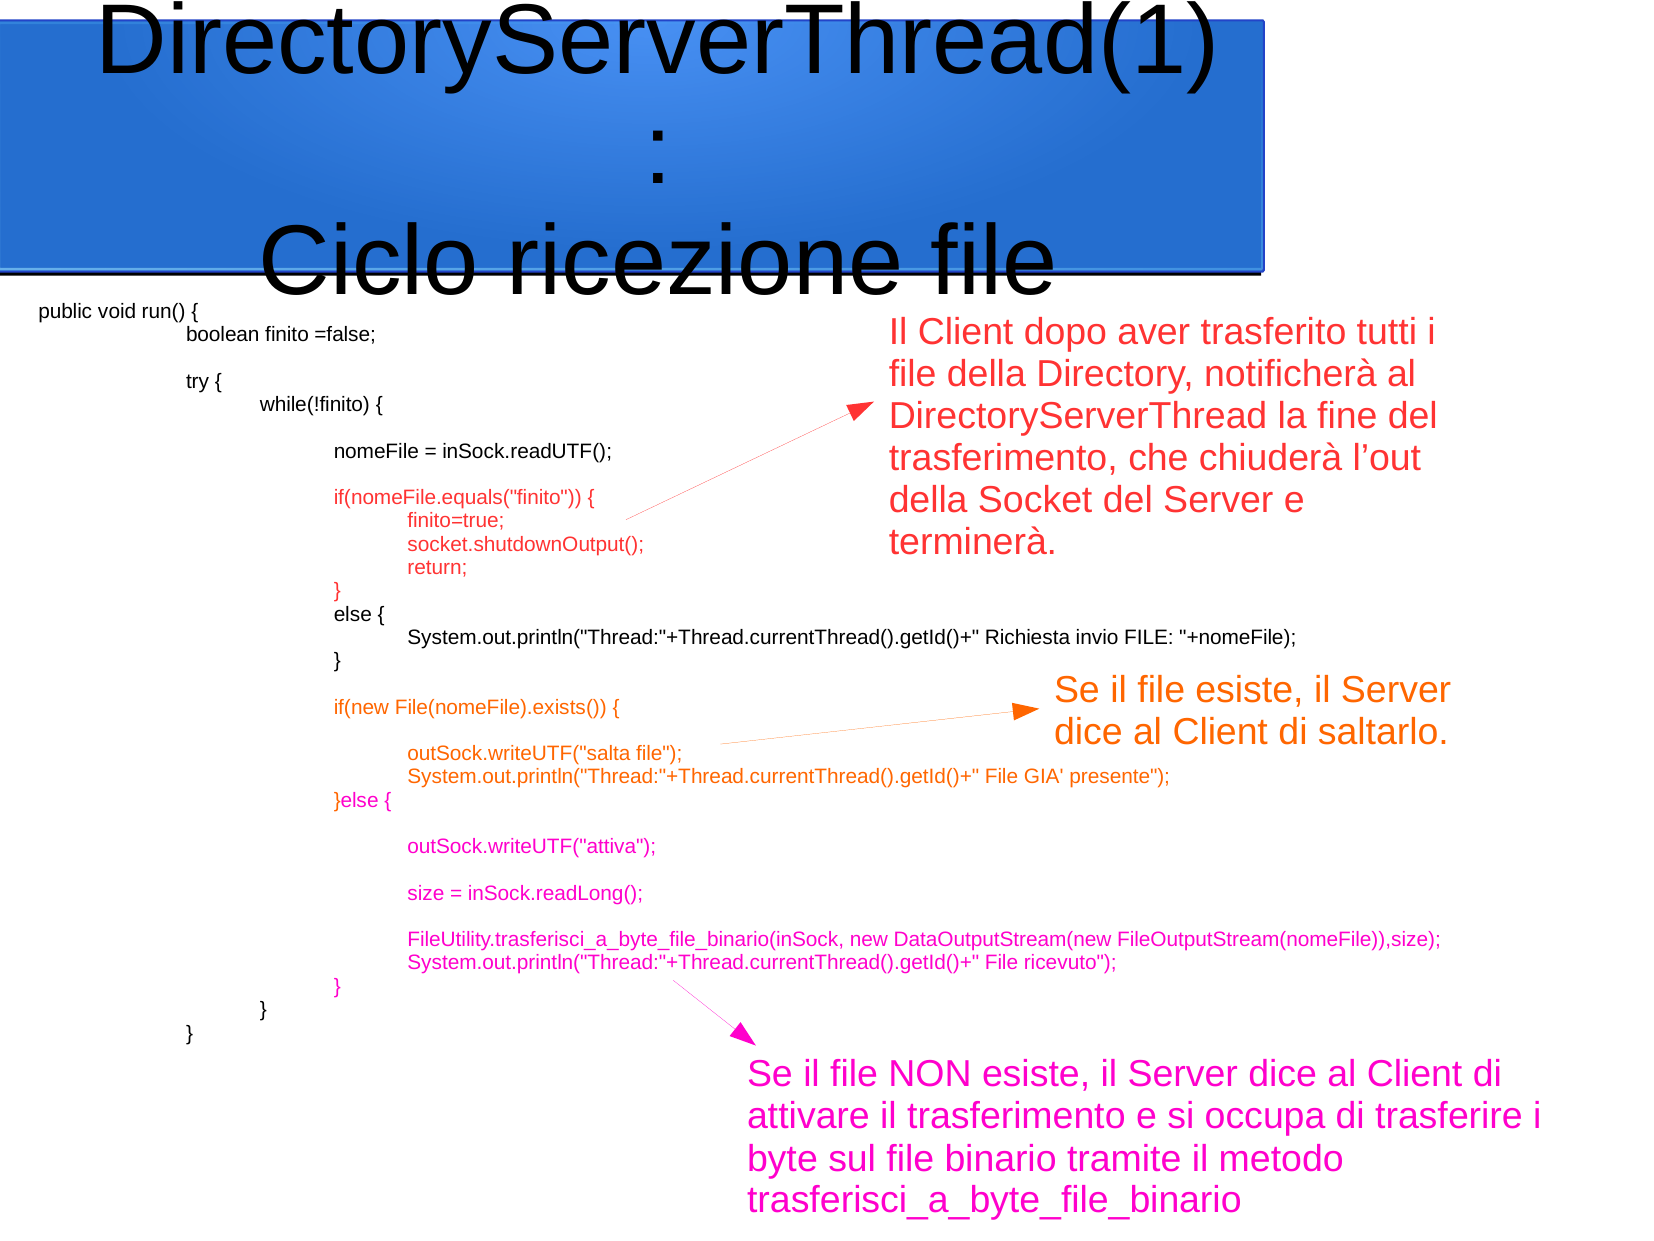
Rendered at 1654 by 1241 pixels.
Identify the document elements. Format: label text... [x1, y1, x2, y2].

text_box Se il file NON esiste, il Server dice al Client di attivare il trasferimento e si occupa di trasferire i byte sul file binario tramite il metodo trasferisci_a_byte_file_binario [732, 1045, 1607, 1229]
text_box public void run() { boolean finito =false; try { while(!finito) { nomeFile = inSock.readUTF(); if(nomeFile.equals("finito")) { finito=true; socket.shutdownOutput(); return; } else { System.out.println("Thread:"+Thread.currentThread().getId()+" Richiesta invio FILE: "+nomeFile); } if(new File(nomeFile).exists()) { outSock.writeUTF("salta file"); System.out.println("Thread:"+Thread.currentThread().getId()+" File GIA' presente"); }else { outSock.writeUTF("attiva"); size = inSock.readLong(); FileUtility.trasferisci_a_byte_file_binario(inSock, new DataOutputStream(new FileOutputStream(nomeFile)),size); System.out.println("Thread:"+Thread.currentThread().getId()+" File ricevuto"); } } } [23, 292, 1477, 1052]
title DirectoryServerThread(1): Ciclo ricezione file [82, 39, 1235, 261]
text_box Se il file esiste, il Server dice al Client di saltarlo. [1039, 661, 1512, 761]
text_box Il Client dopo aver trasferito tutti i file della Directory, notificherà al DirectoryServerThread la fine del trasferimento, che chiuderà l’out della Socket del Server e terminerà. [874, 302, 1489, 570]
